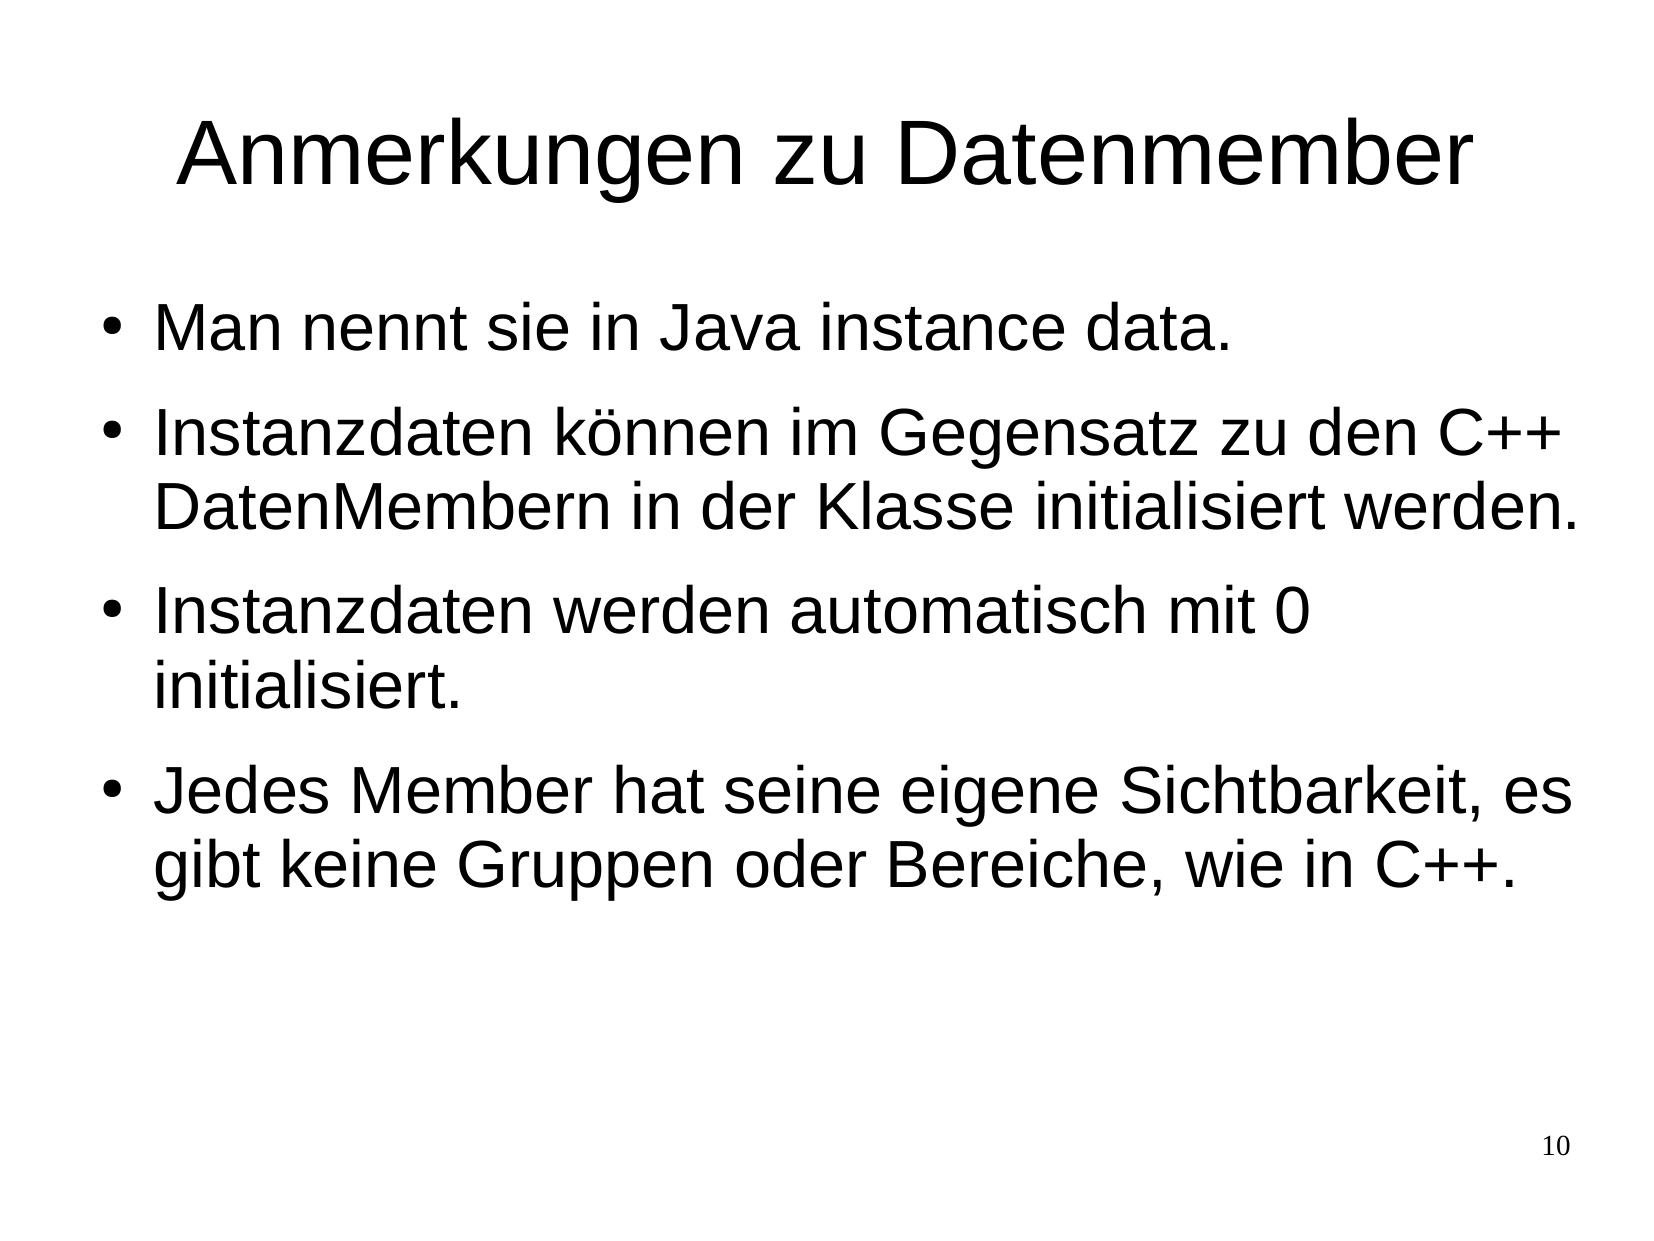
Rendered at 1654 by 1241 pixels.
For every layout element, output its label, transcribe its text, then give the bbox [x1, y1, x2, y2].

list Man nennt sie in Java instance data. Instanzdaten können im Gegensatz zu den C++ DatenMembern in der Klasse initialisiert werden. Instanzdaten werden automatisch mit 0 initialisiert. Jedes Member hat seine eigene Sichtbarkeit, es gibt keine Gruppen oder Bereiche, wie in C++. [82, 290, 1623, 1109]
title Anmerkungen zu Datenmember [82, 49, 1571, 257]
